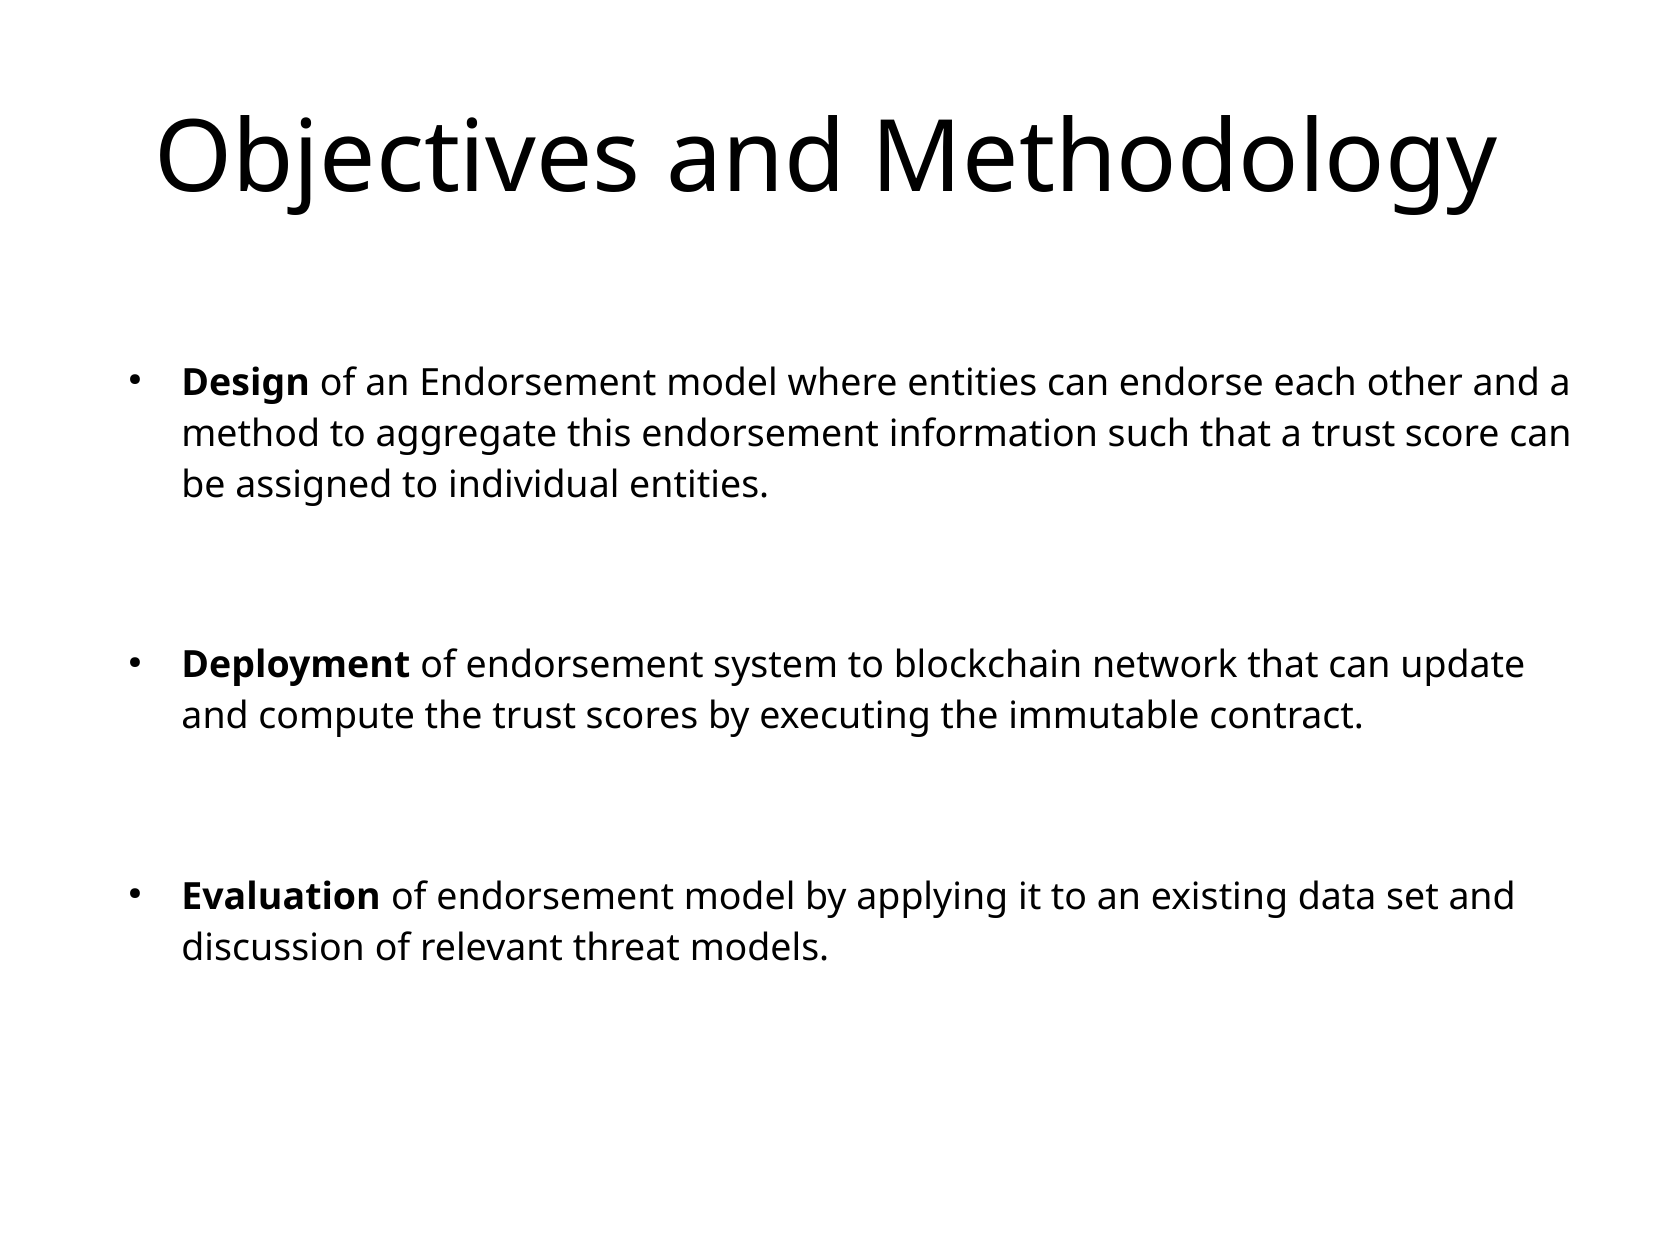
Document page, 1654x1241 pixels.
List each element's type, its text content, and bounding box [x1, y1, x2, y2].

title Objectives and Methodology [82, 49, 1571, 257]
list Design of an Endorsement model where entities can endorse each other and a method to aggregate this endorsement information such that a trust score can be assigned to individual entities. Deployment of endorsement system to blockchain network that can update and compute the trust scores by executing the immutable contract. Evaluation of endorsement model by applying it to an existing data set and discussion of relevant threat models. [110, 354, 1599, 1075]
